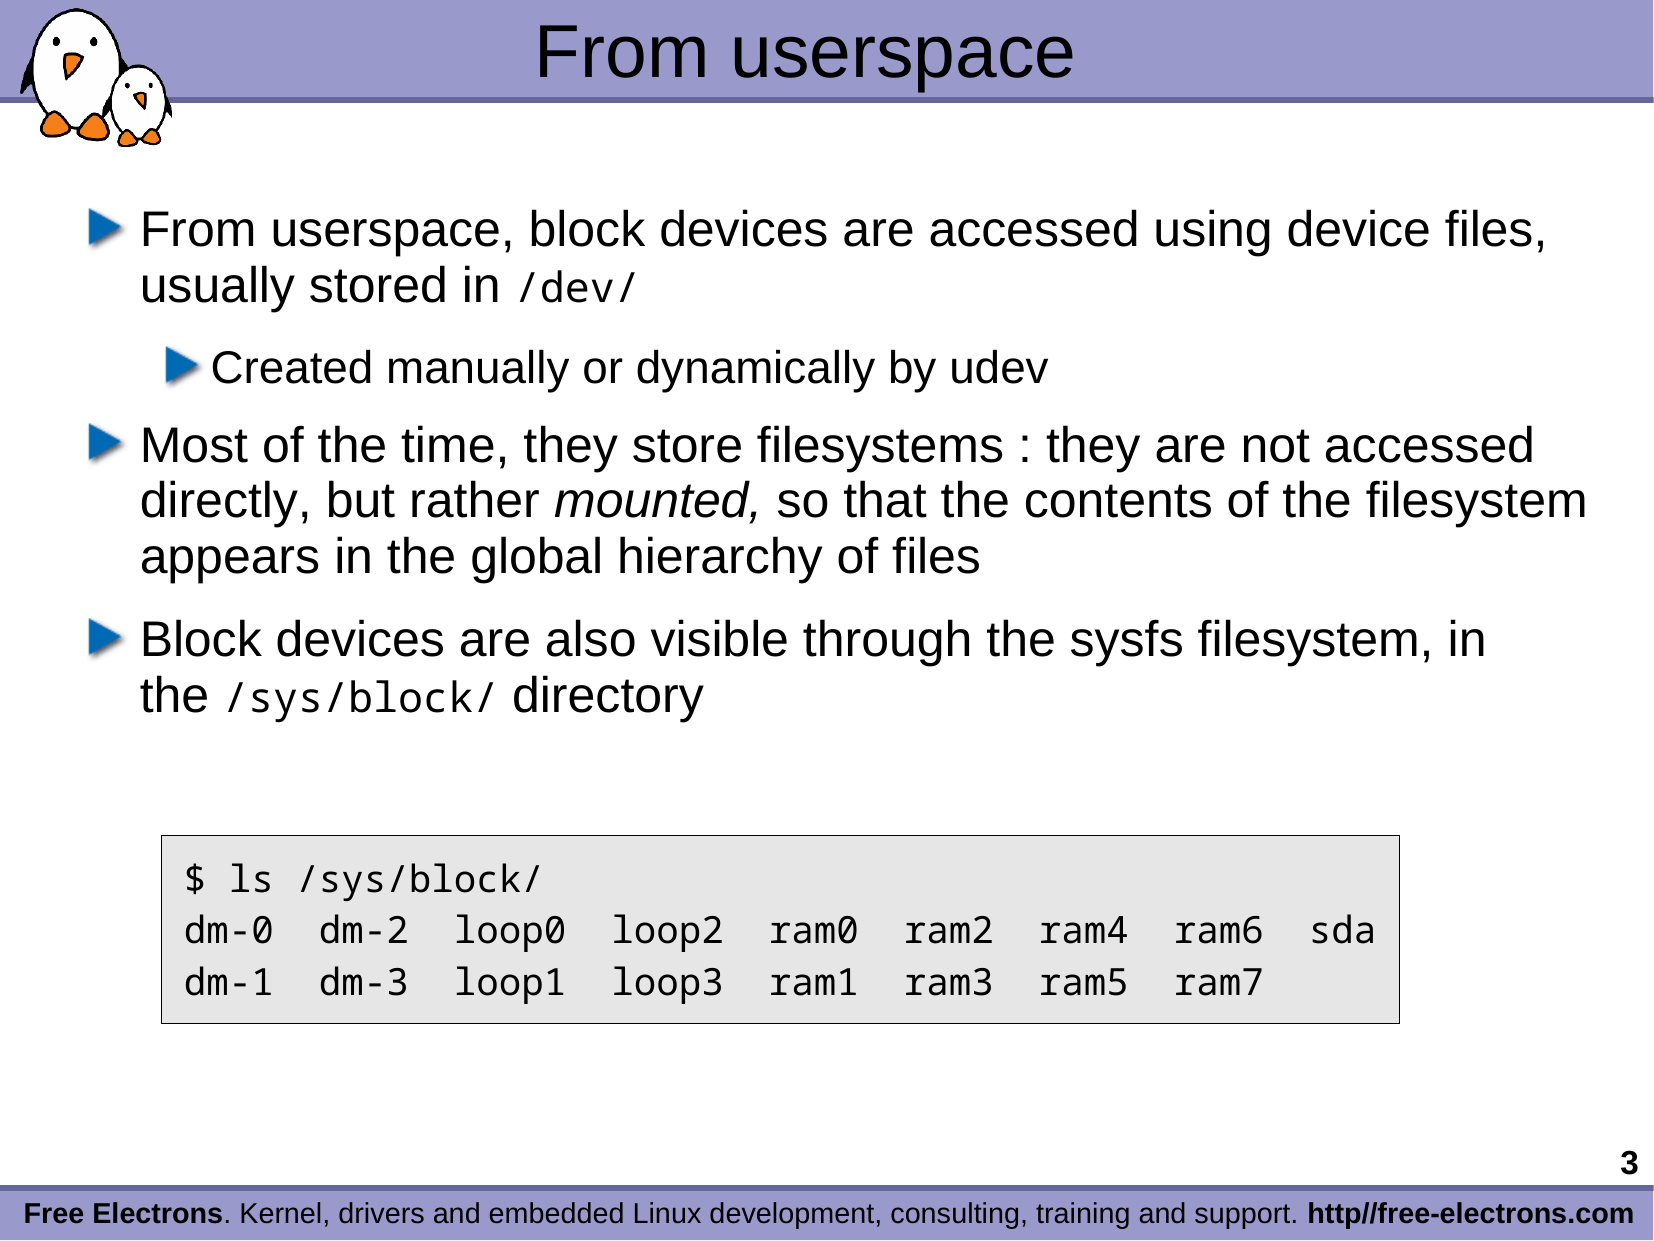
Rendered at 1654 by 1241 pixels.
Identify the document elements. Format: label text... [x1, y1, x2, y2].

picture [20, 8, 172, 147]
title From userspace [60, 0, 1551, 103]
list From userspace, block devices are accessed using device files, usually stored in /dev/ Created manually or dynamically by udev Most of the time, they store filesystems : they are not accessed directly, but rather mounted, so that the contents of the filesystem appears in the global hierarchy of files Block devices are also visible through the sysfs filesystem, in the /sys/block/ directory [68, 201, 1592, 1118]
text_box $ ls /sys/block/ dm-0 dm-2 loop0 loop2 ram0 ram2 ram4 ram6 sda dm-1 dm-3 loop1 loop3 ram1 ram3 ram5 ram7 [161, 835, 1400, 1024]
